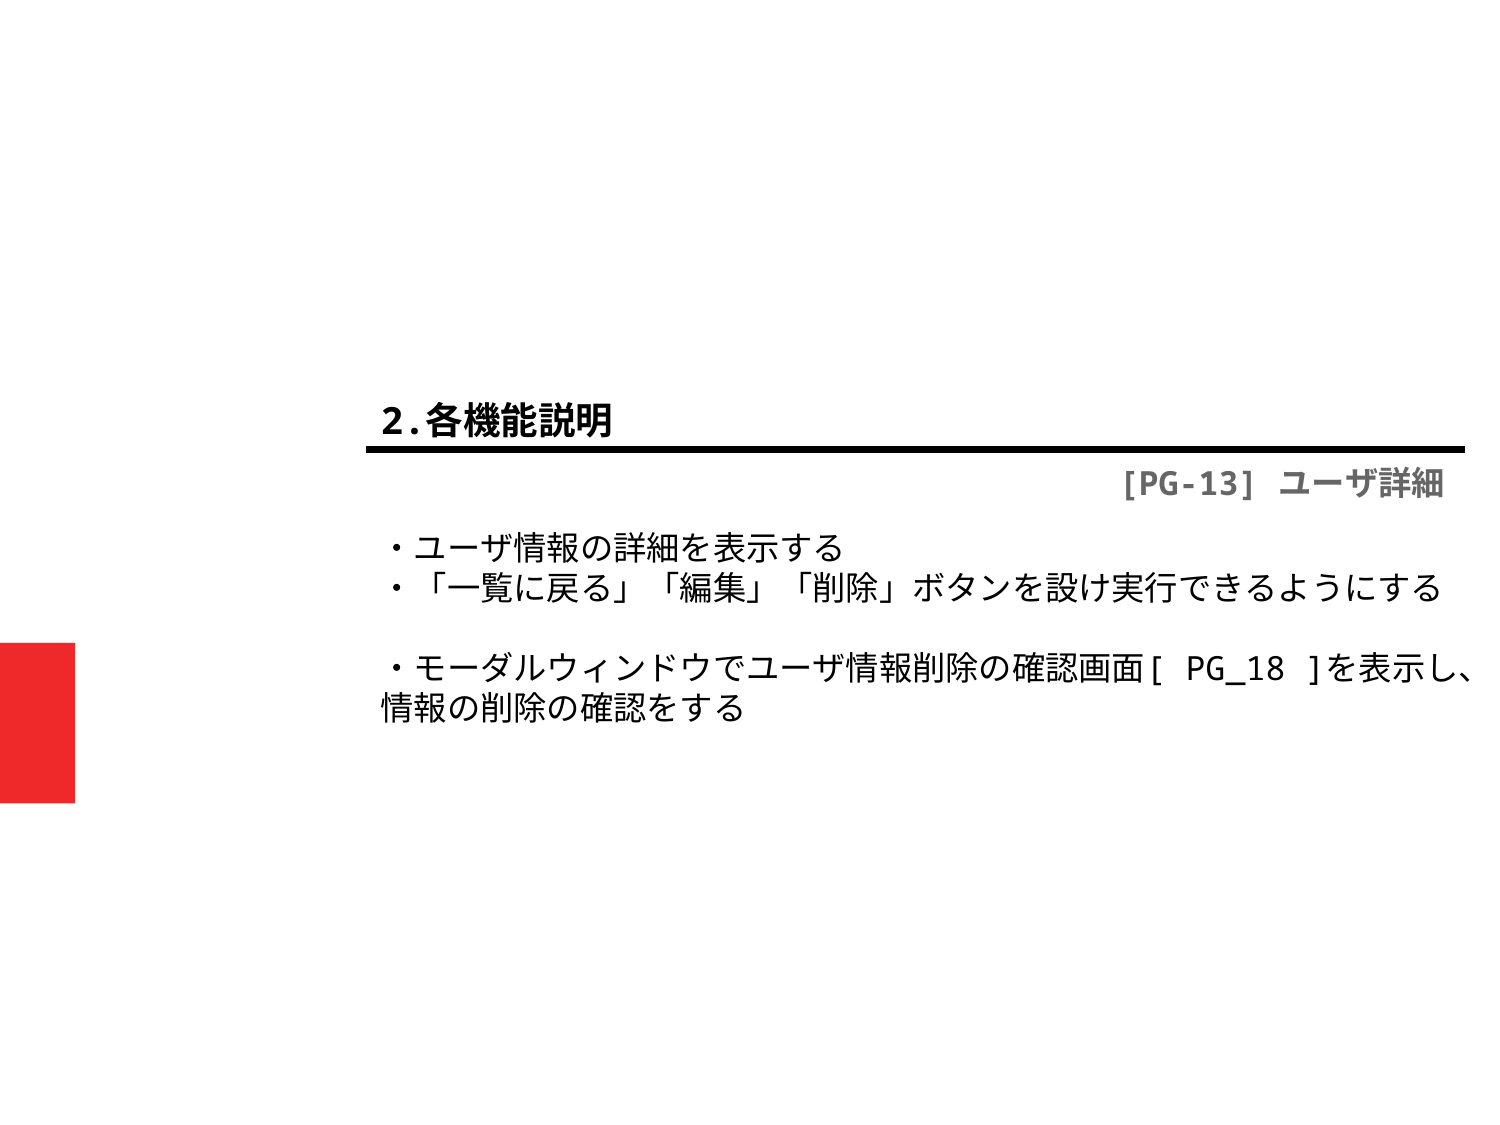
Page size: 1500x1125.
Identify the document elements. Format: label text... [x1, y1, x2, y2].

text_box 2.各機能説明 [PG-13] ユーザ詳細 [366, 389, 1477, 519]
text_box ・ユーザ情報の詳細を表示する ・「一覧に戻る」「編集」「削除」ボタンを設け実行できるようにする ・モーダルウィンドウでユーザ情報削除の確認画面[ PG_18 ]を表示し、情報の削除の確認をする [366, 519, 1489, 939]
